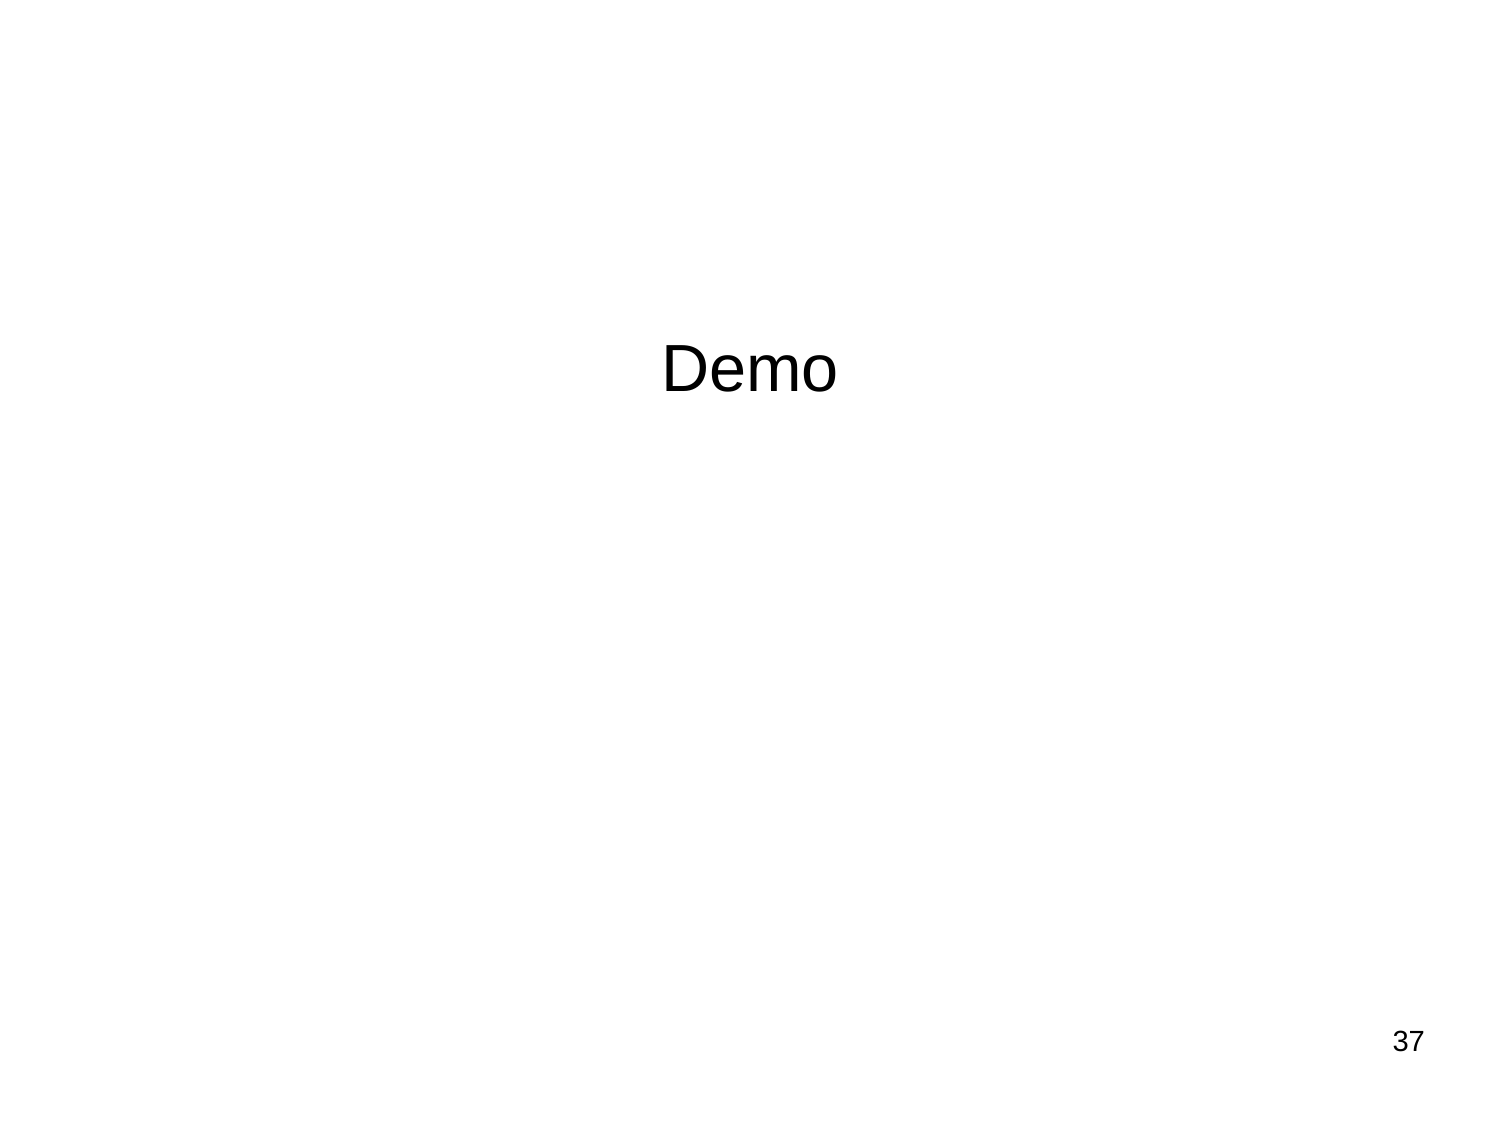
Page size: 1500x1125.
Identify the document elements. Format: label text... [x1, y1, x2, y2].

subtitle Demo [75, 44, 1425, 692]
